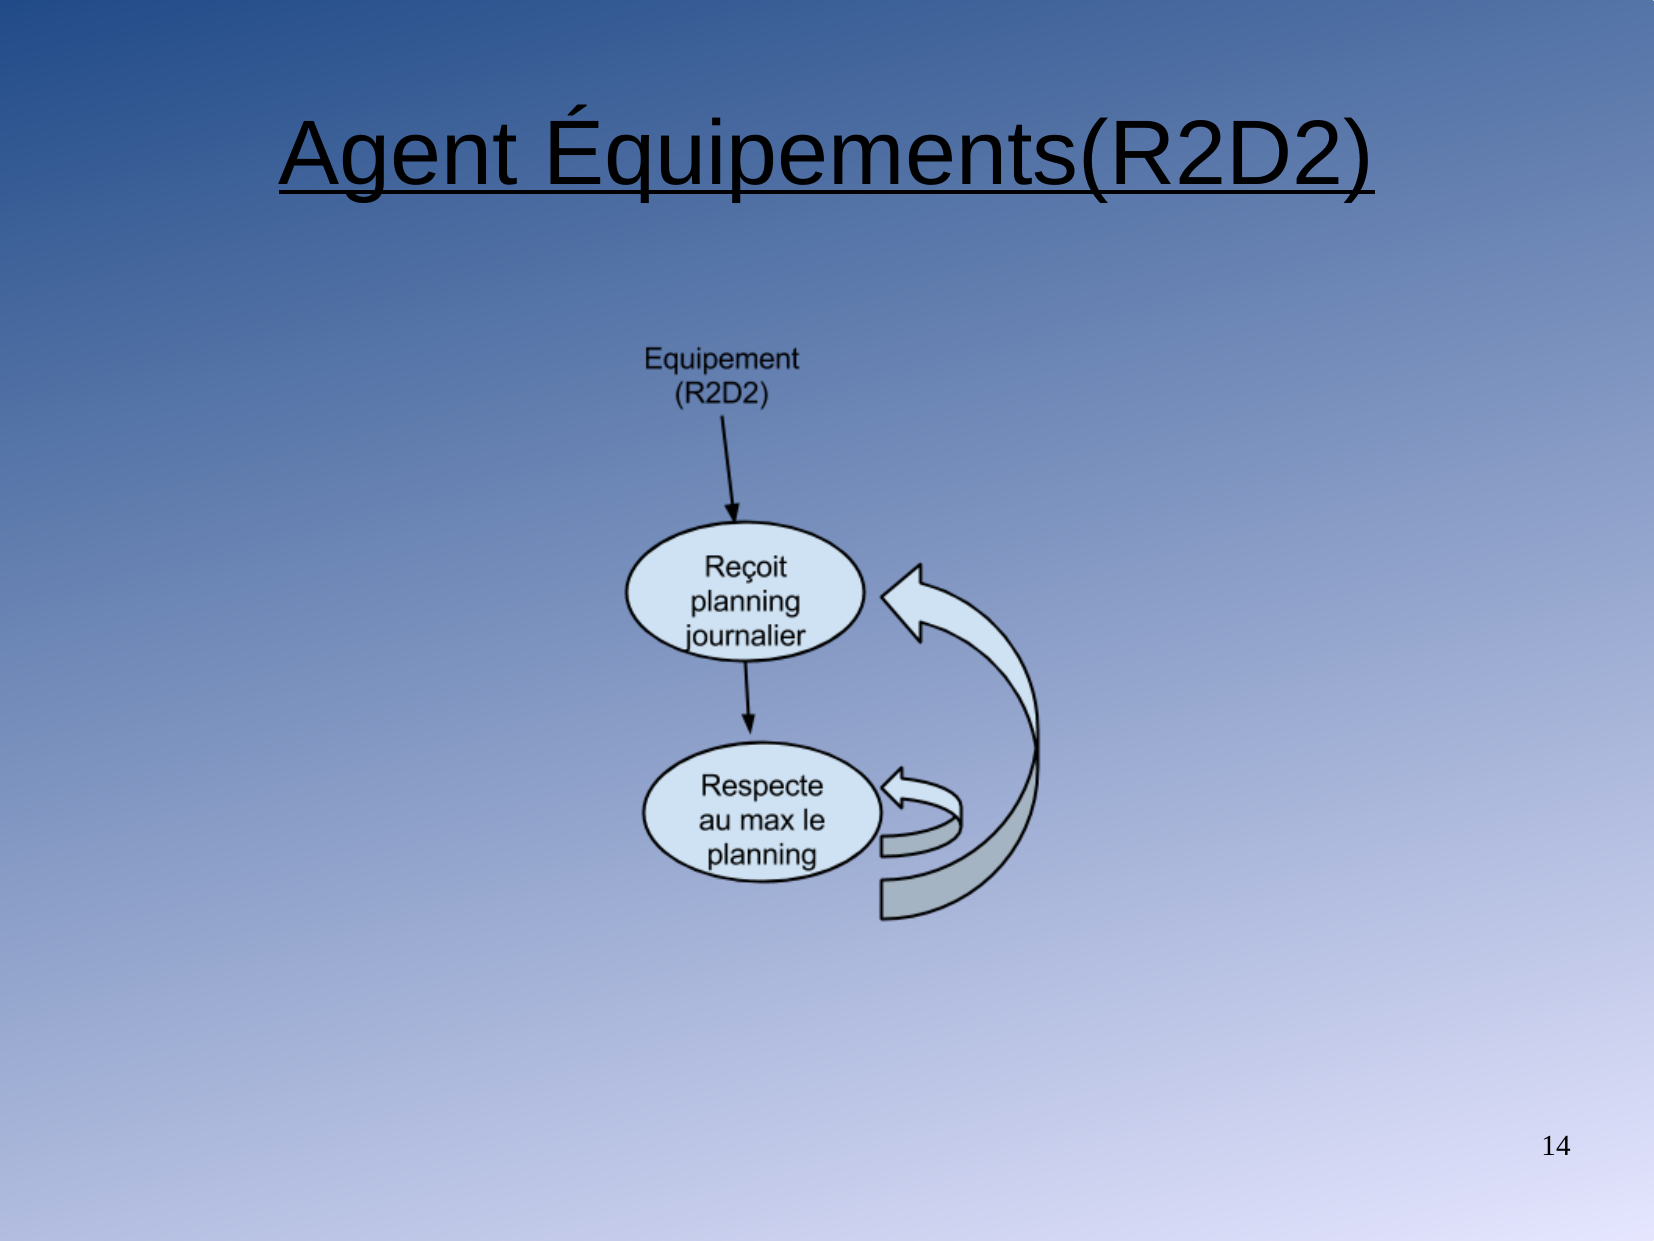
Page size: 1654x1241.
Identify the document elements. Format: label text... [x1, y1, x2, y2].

title Agent Équipements(R2D2) [82, 49, 1571, 60]
picture [82, 60, 1583, 1186]
